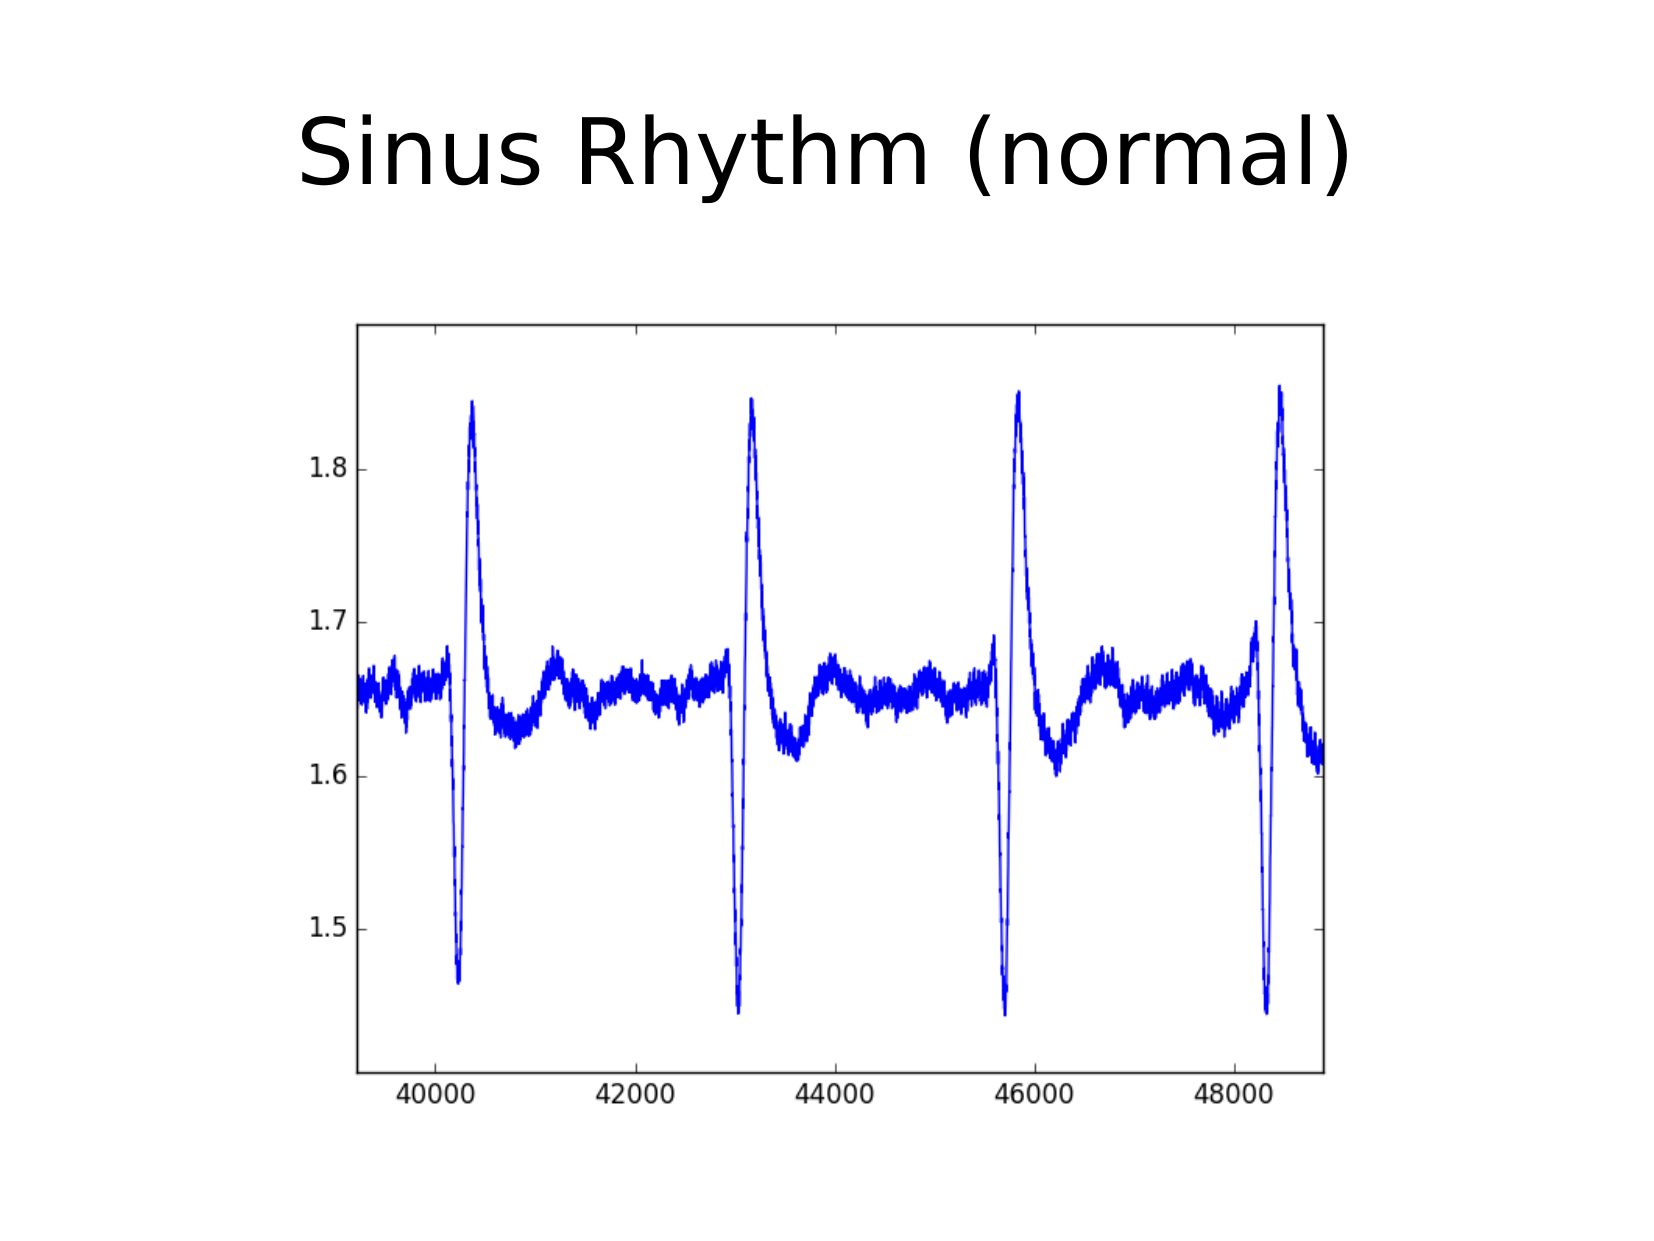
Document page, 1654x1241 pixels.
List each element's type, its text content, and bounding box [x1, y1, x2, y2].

title Sinus Rhythm (normal) [82, 49, 1571, 257]
picture [201, 231, 1448, 1166]
